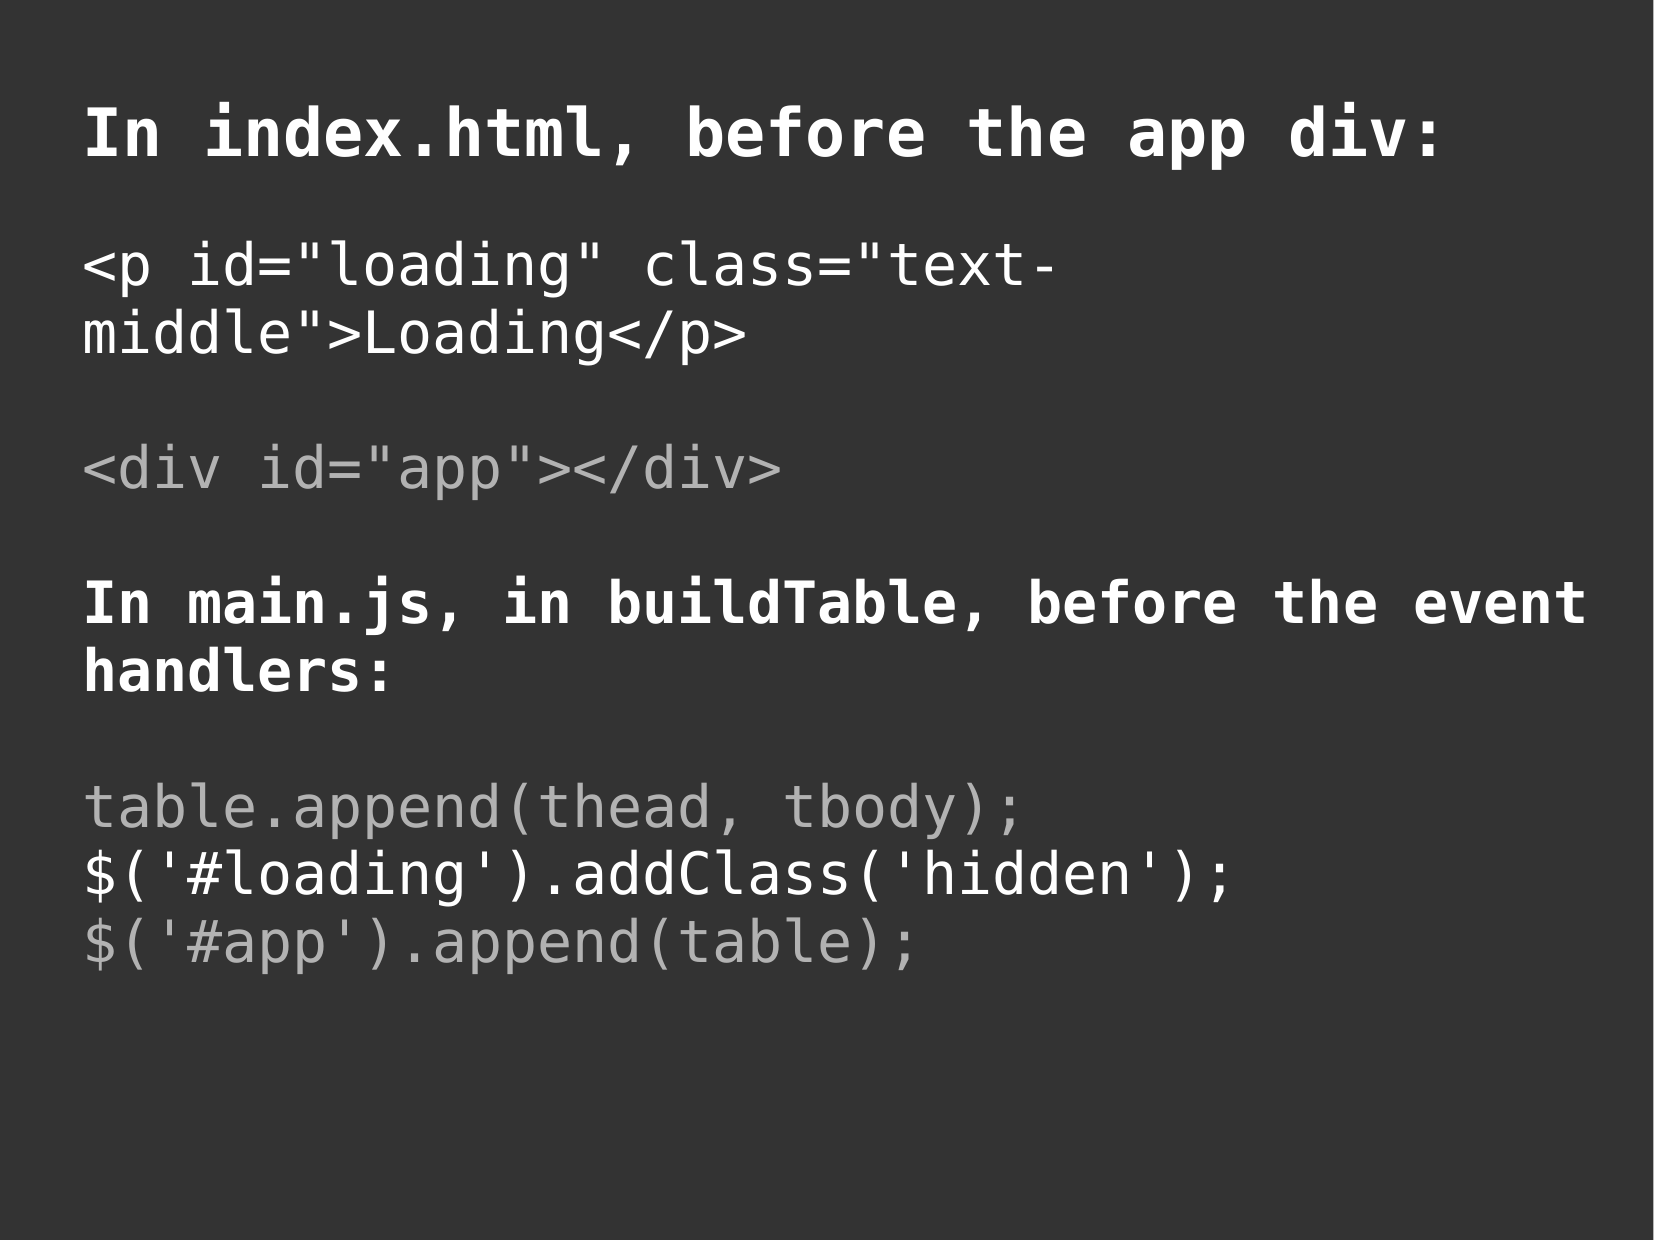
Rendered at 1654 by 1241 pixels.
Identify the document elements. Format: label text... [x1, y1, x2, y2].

list In index.html, before the app div: <p id="loading" class="text-middle">Loading</p> <div id="app"></div> In main.js, in buildTable, before the event handlers: table.append(thead, tbody); $('#loading').addClass('hidden'); $('#app').append(table); [82, 94, 1630, 1182]
